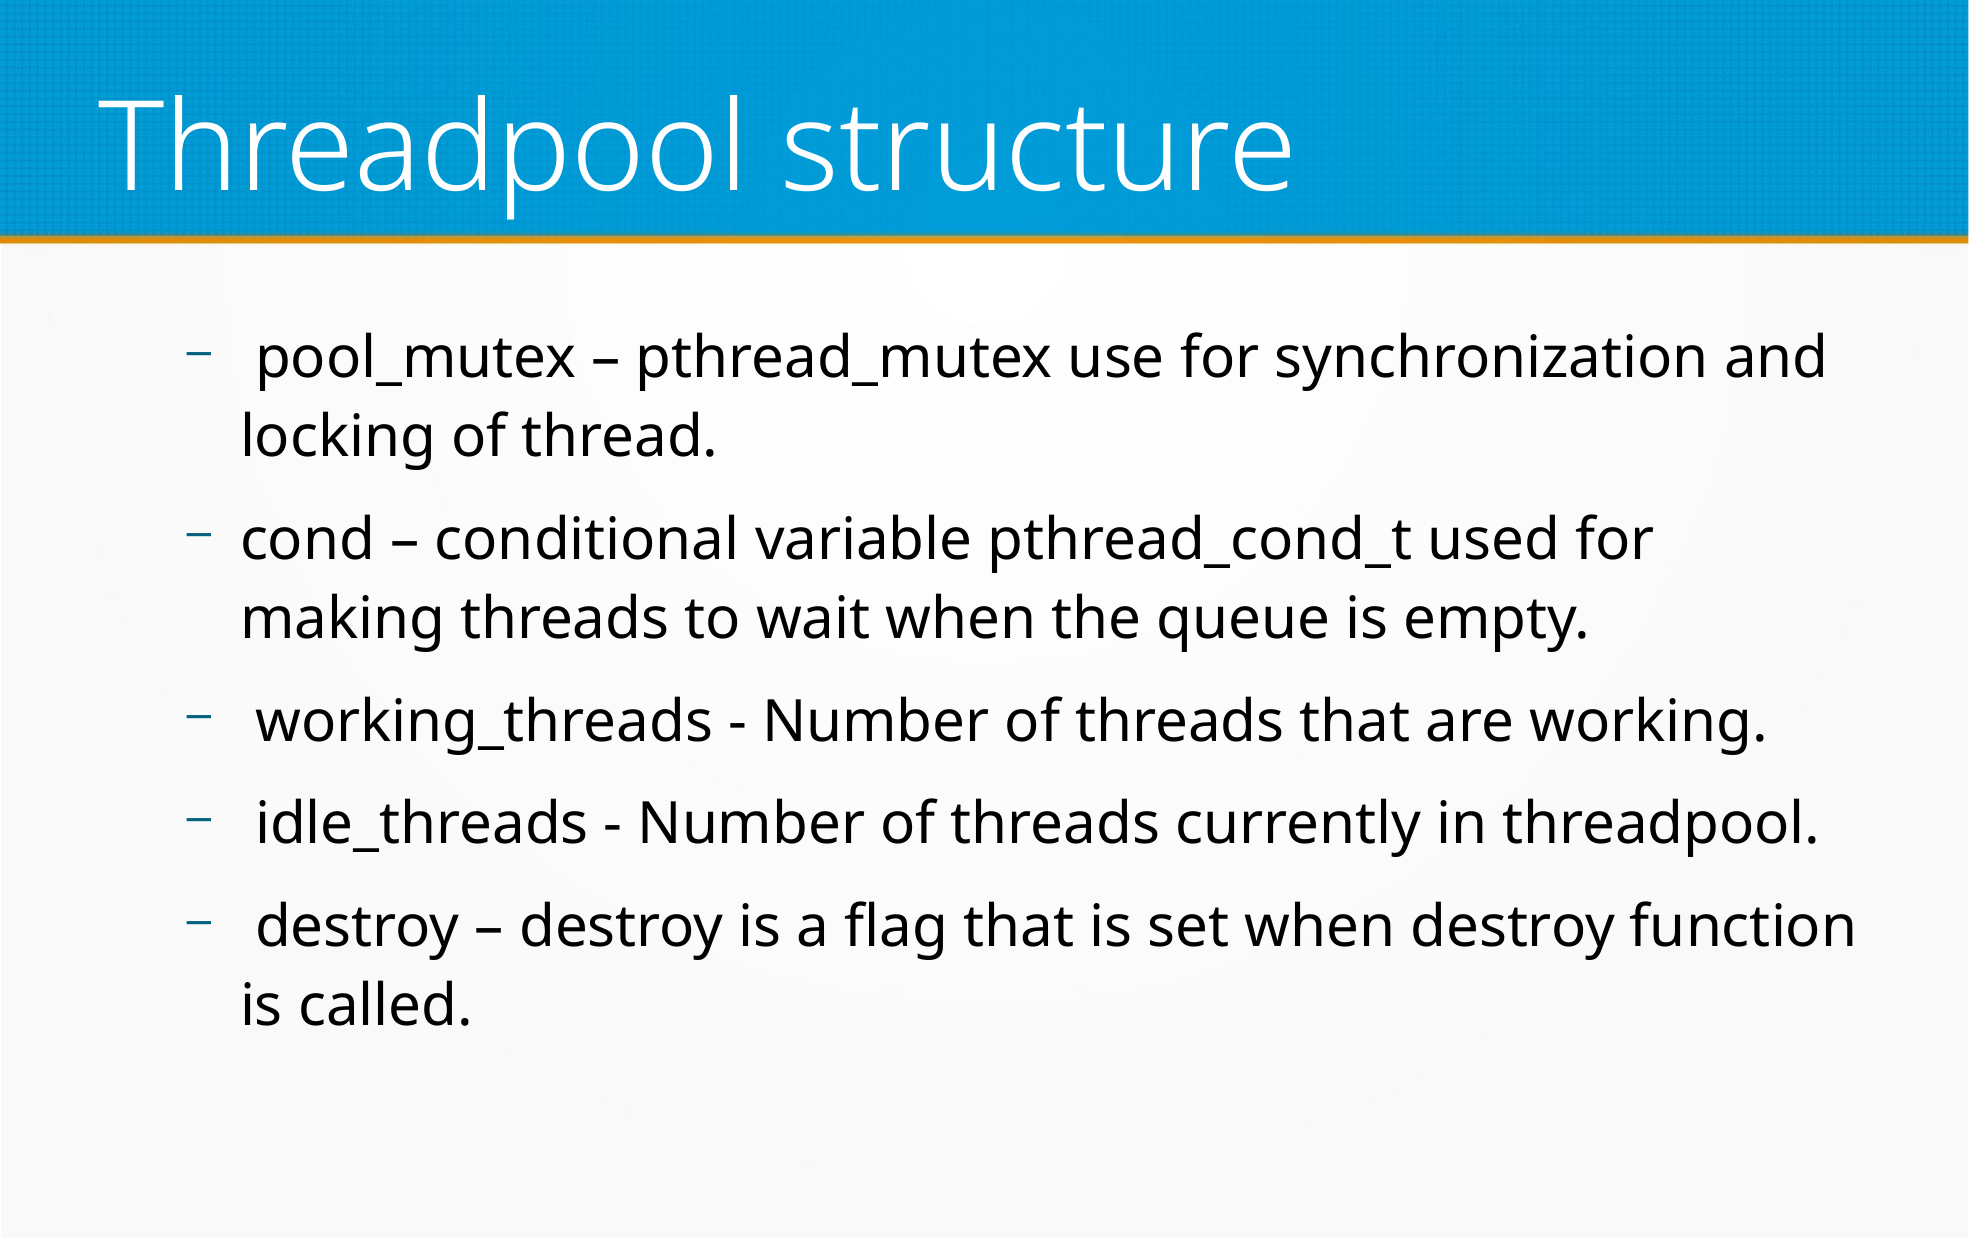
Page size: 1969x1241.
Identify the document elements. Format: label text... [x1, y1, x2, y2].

title Threadpool structure [98, 19, 1870, 227]
picture [0, 233, 1969, 1241]
list pool_mutex – pthread_mutex use for synchronization and locking of thread. cond – conditional variable pthread_cond_t used for making threads to wait when the queue is empty. working_threads - Number of threads that are working. idle_threads - Number of threads currently in threadpool. destroy – destroy is a flag that is set when destroy function is called. [98, 315, 1861, 1081]
